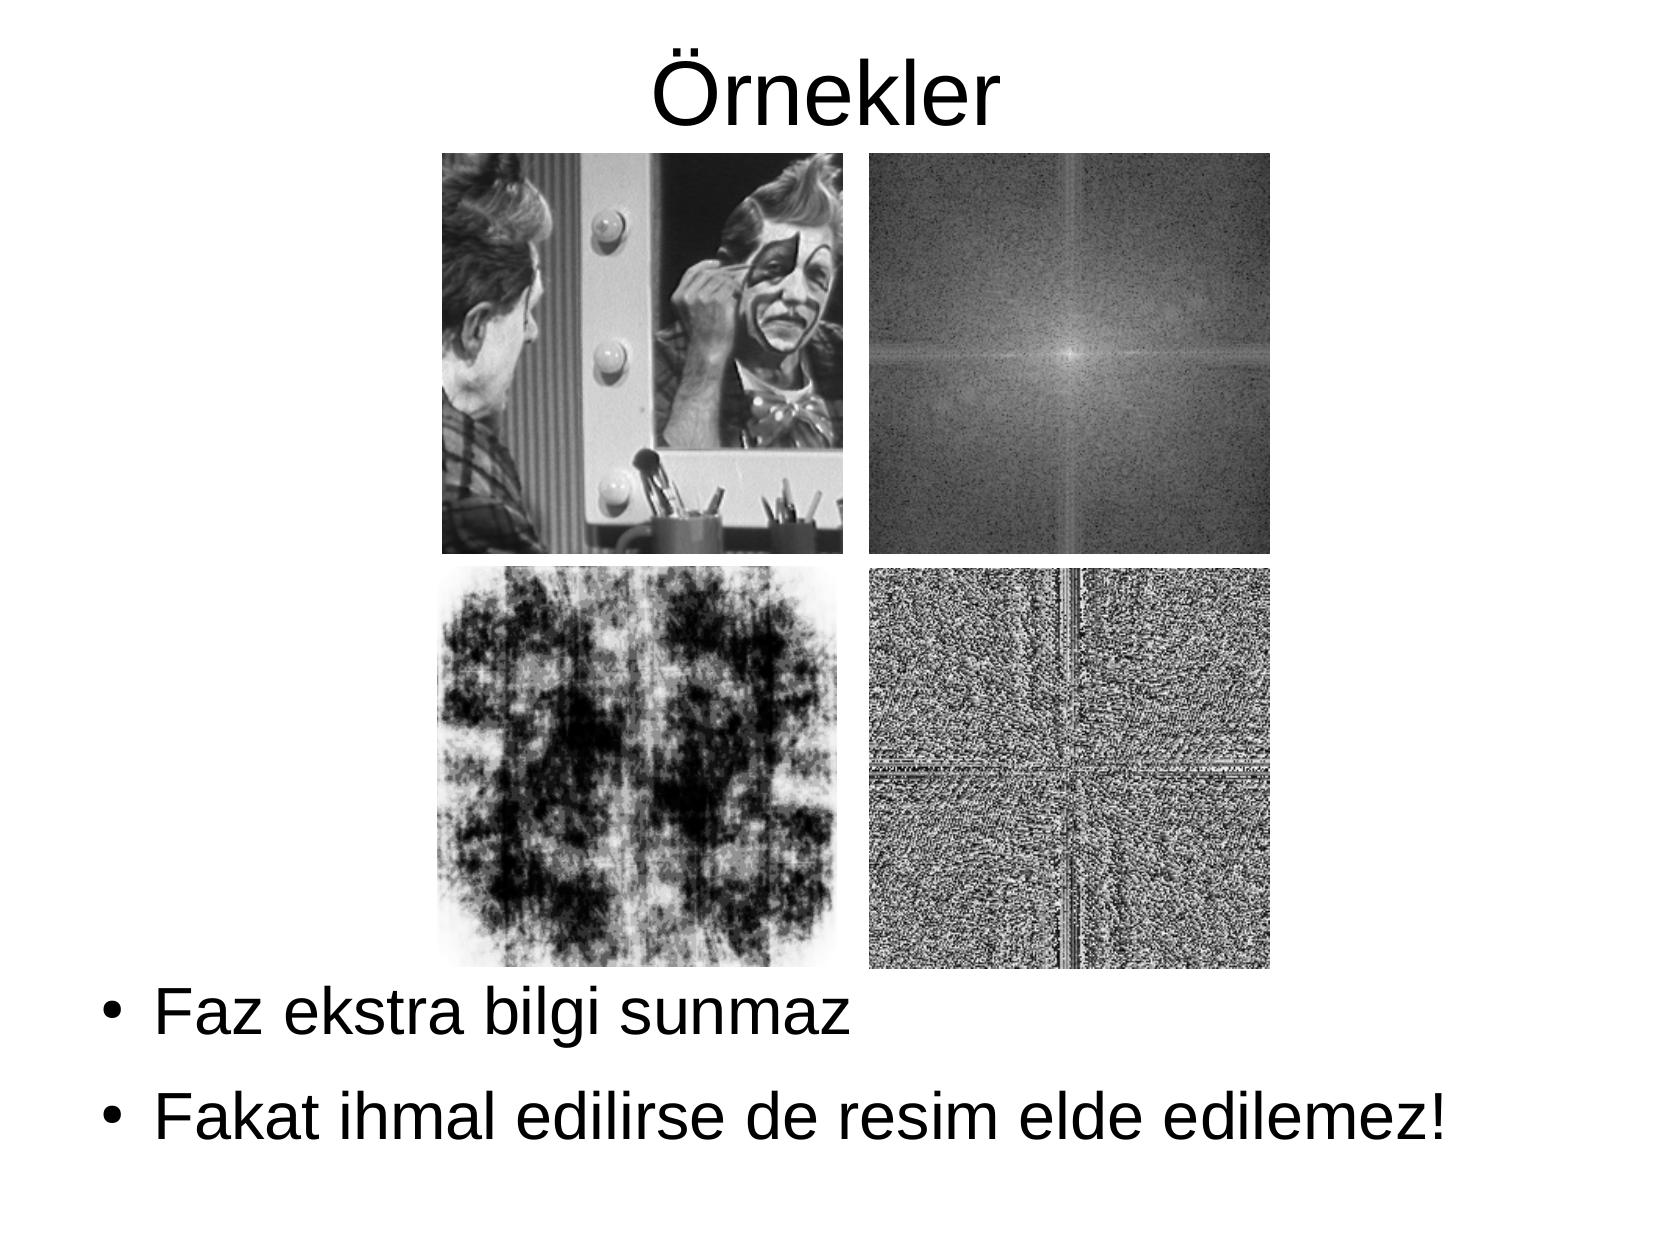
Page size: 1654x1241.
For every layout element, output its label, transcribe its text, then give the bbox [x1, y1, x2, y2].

title Örnekler [82, 0, 1571, 198]
picture [869, 568, 1270, 969]
picture [869, 153, 1270, 554]
picture [442, 153, 843, 554]
list Faz ekstra bilgi sunmaz Fakat ihmal edilirse de resim elde edilemez! [82, 974, 1571, 1182]
picture [437, 566, 837, 967]
